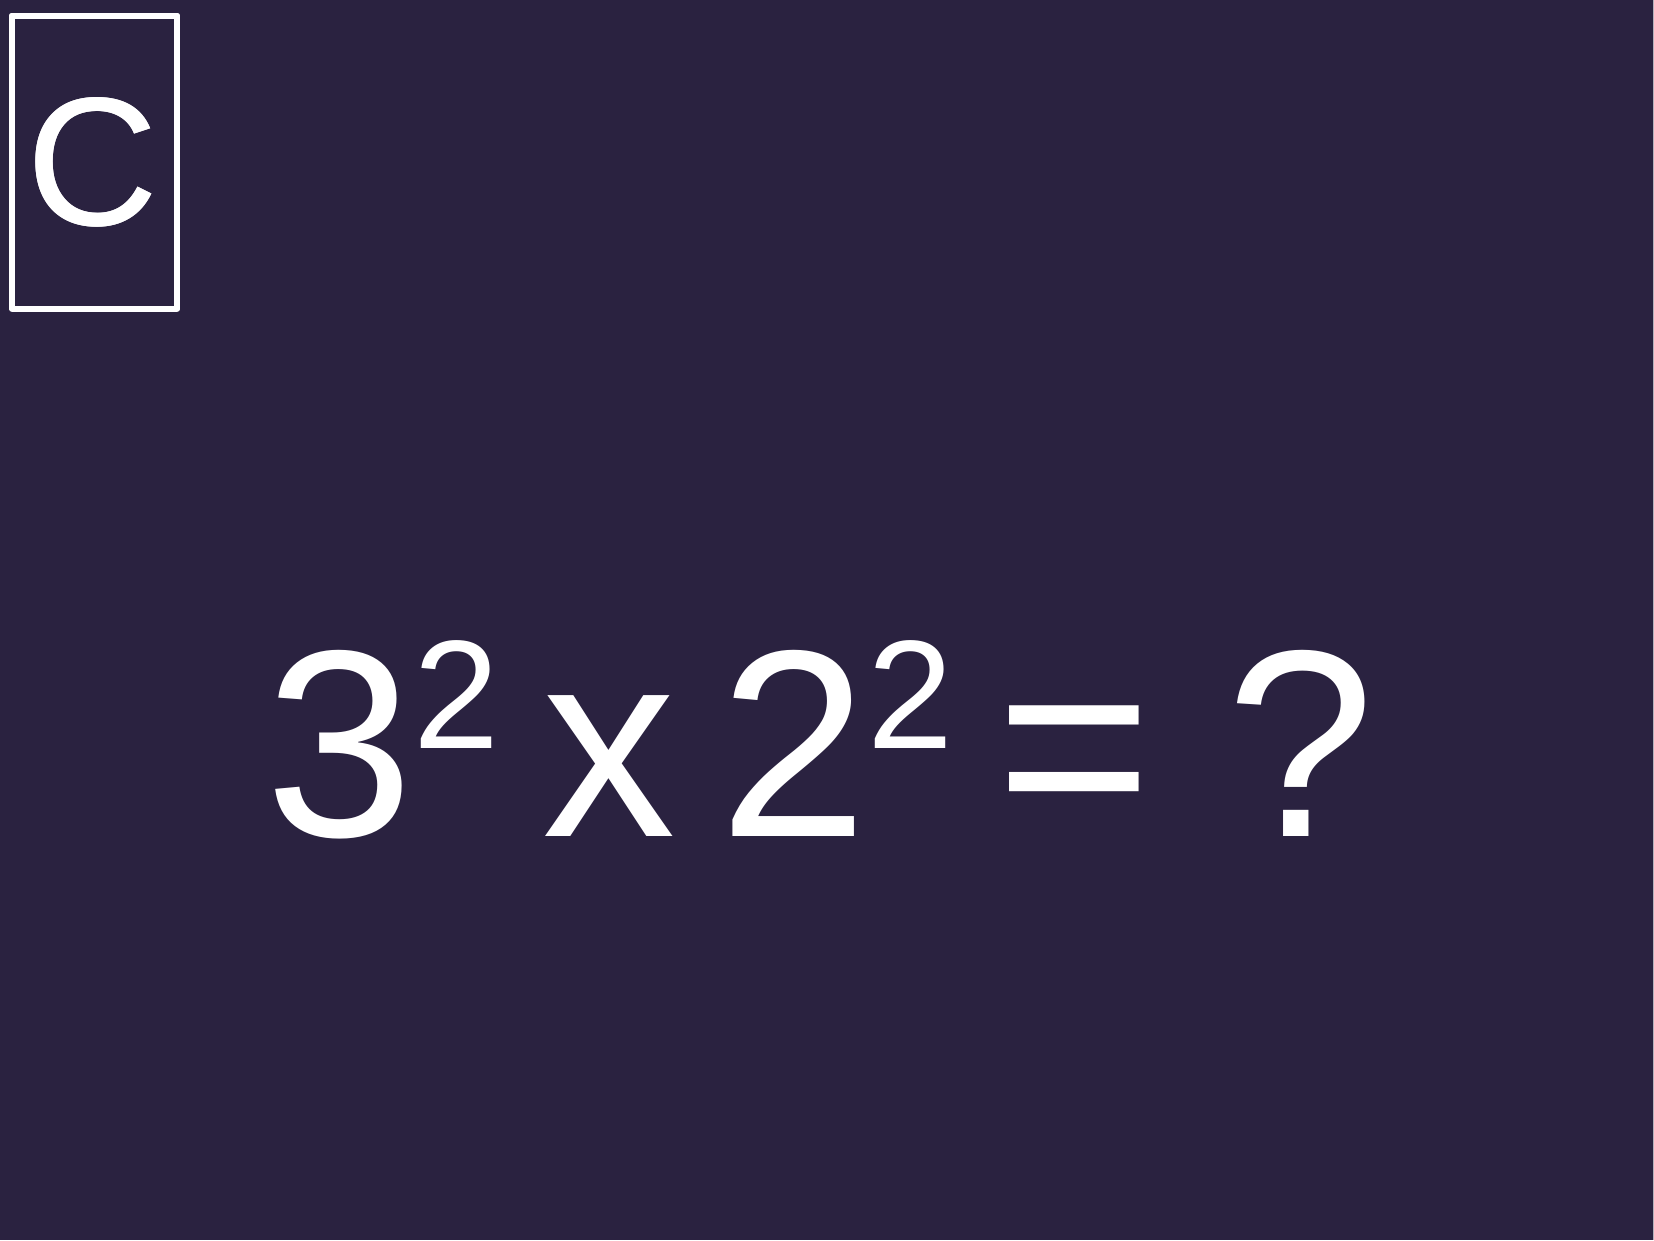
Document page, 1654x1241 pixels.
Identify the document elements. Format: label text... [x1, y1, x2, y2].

title 32 x 22 = ? [0, 296, 1648, 1191]
text_box C [11, 15, 178, 296]
